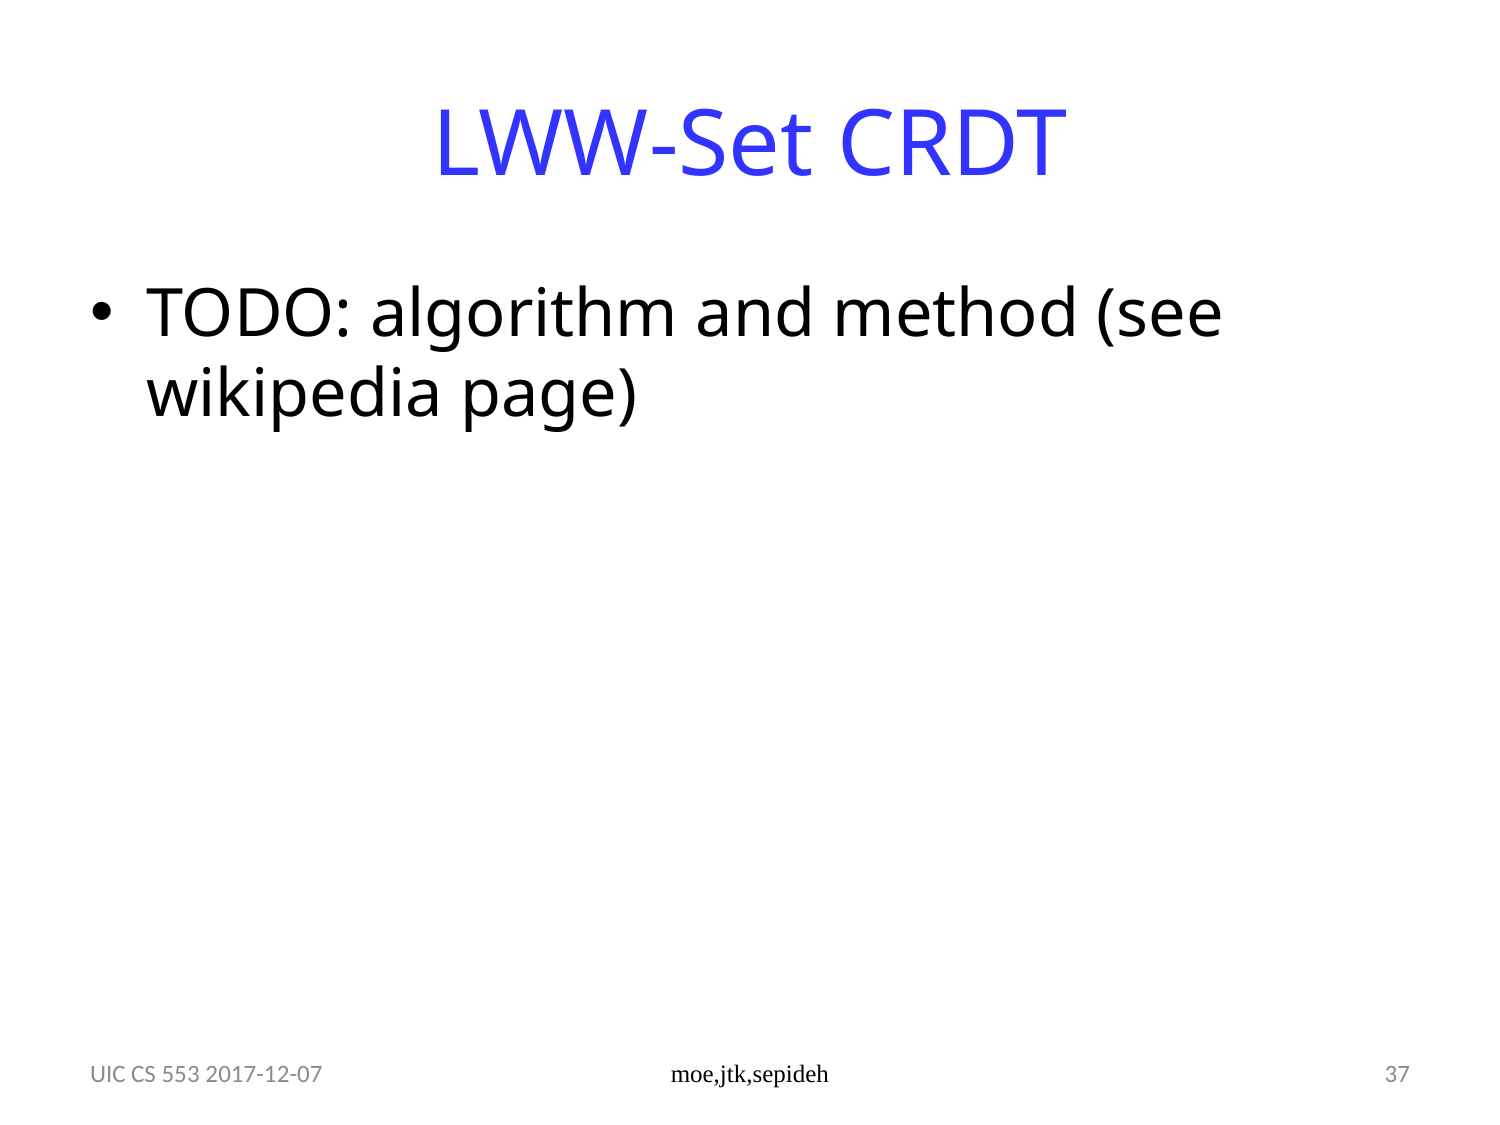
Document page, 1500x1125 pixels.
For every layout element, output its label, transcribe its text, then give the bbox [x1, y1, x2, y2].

list TODO: algorithm and method (see wikipedia page) [75, 262, 1425, 1005]
title LWW-Set CRDT [75, 45, 1425, 233]
